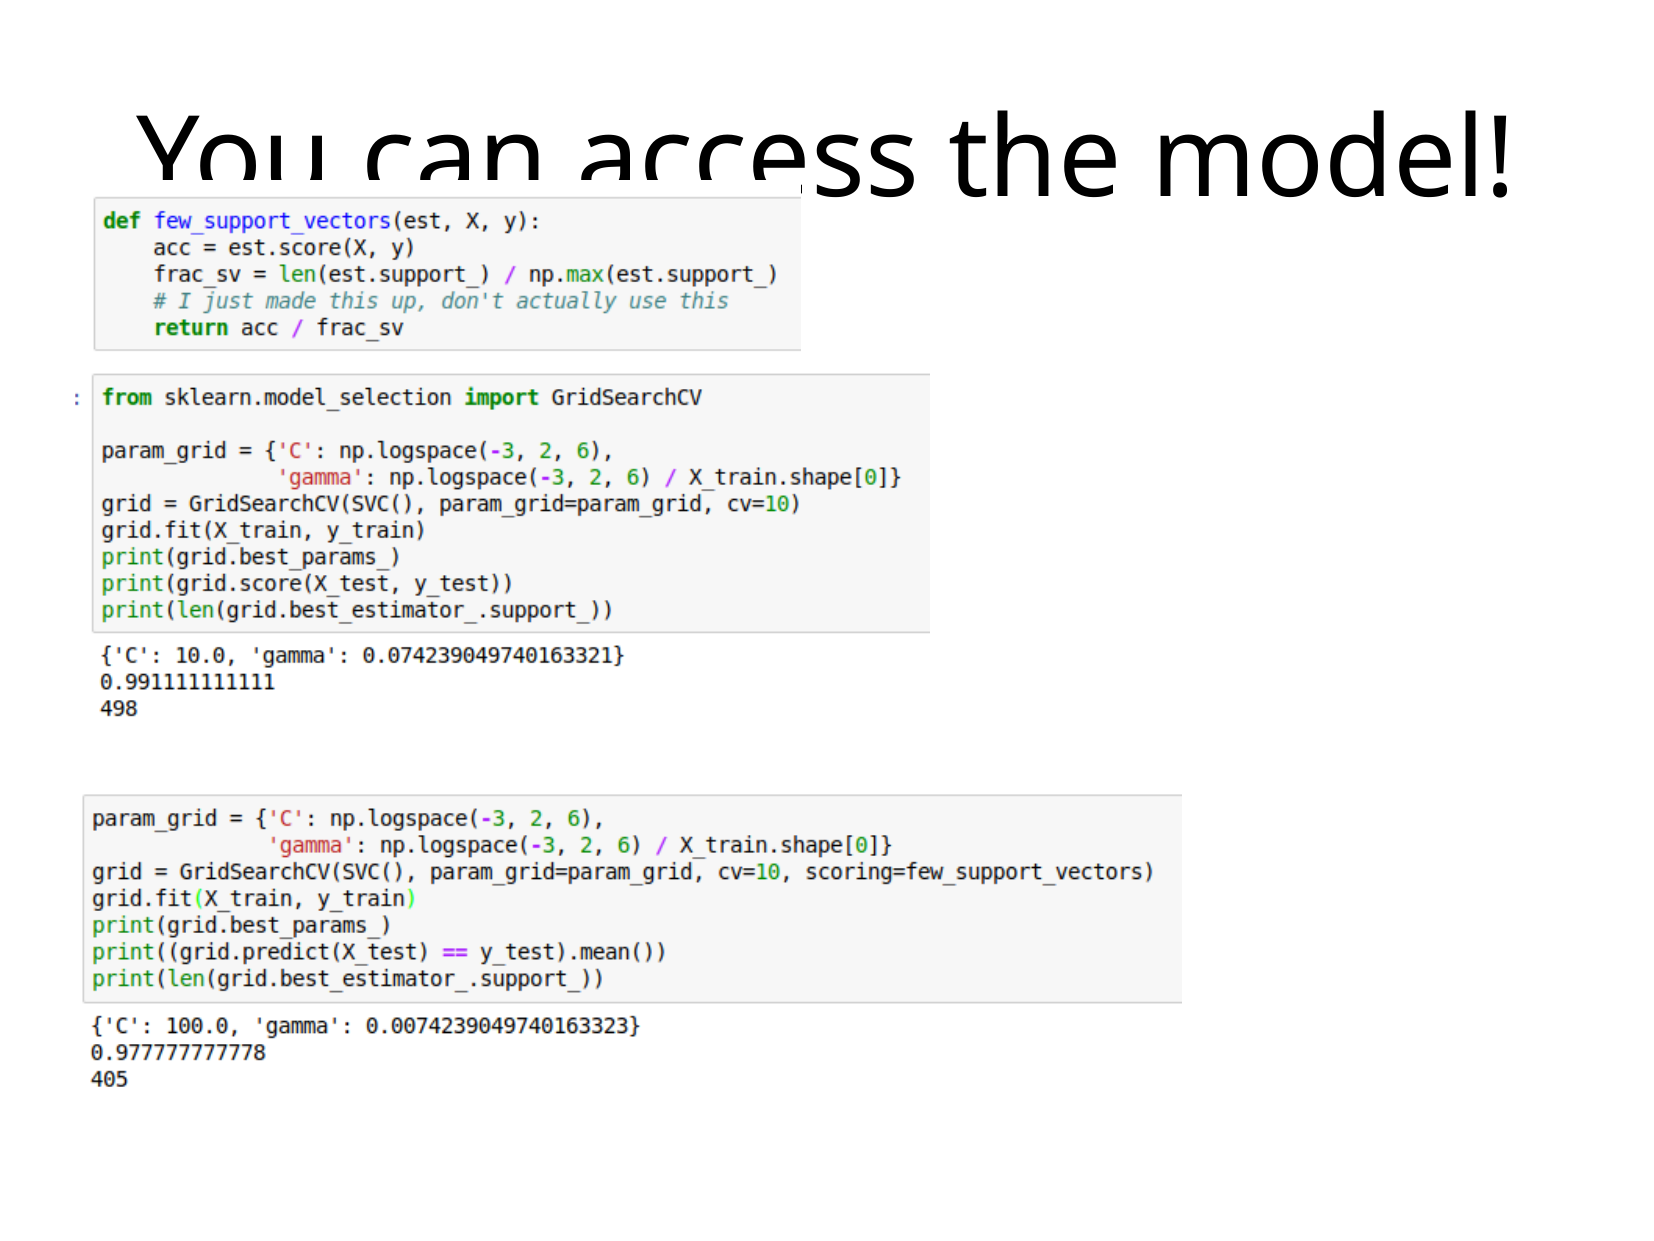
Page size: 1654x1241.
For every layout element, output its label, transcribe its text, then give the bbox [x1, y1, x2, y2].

title You can access the model! [82, 49, 1571, 257]
picture [83, 180, 801, 359]
picture [75, 363, 930, 736]
picture [75, 779, 1182, 1098]
